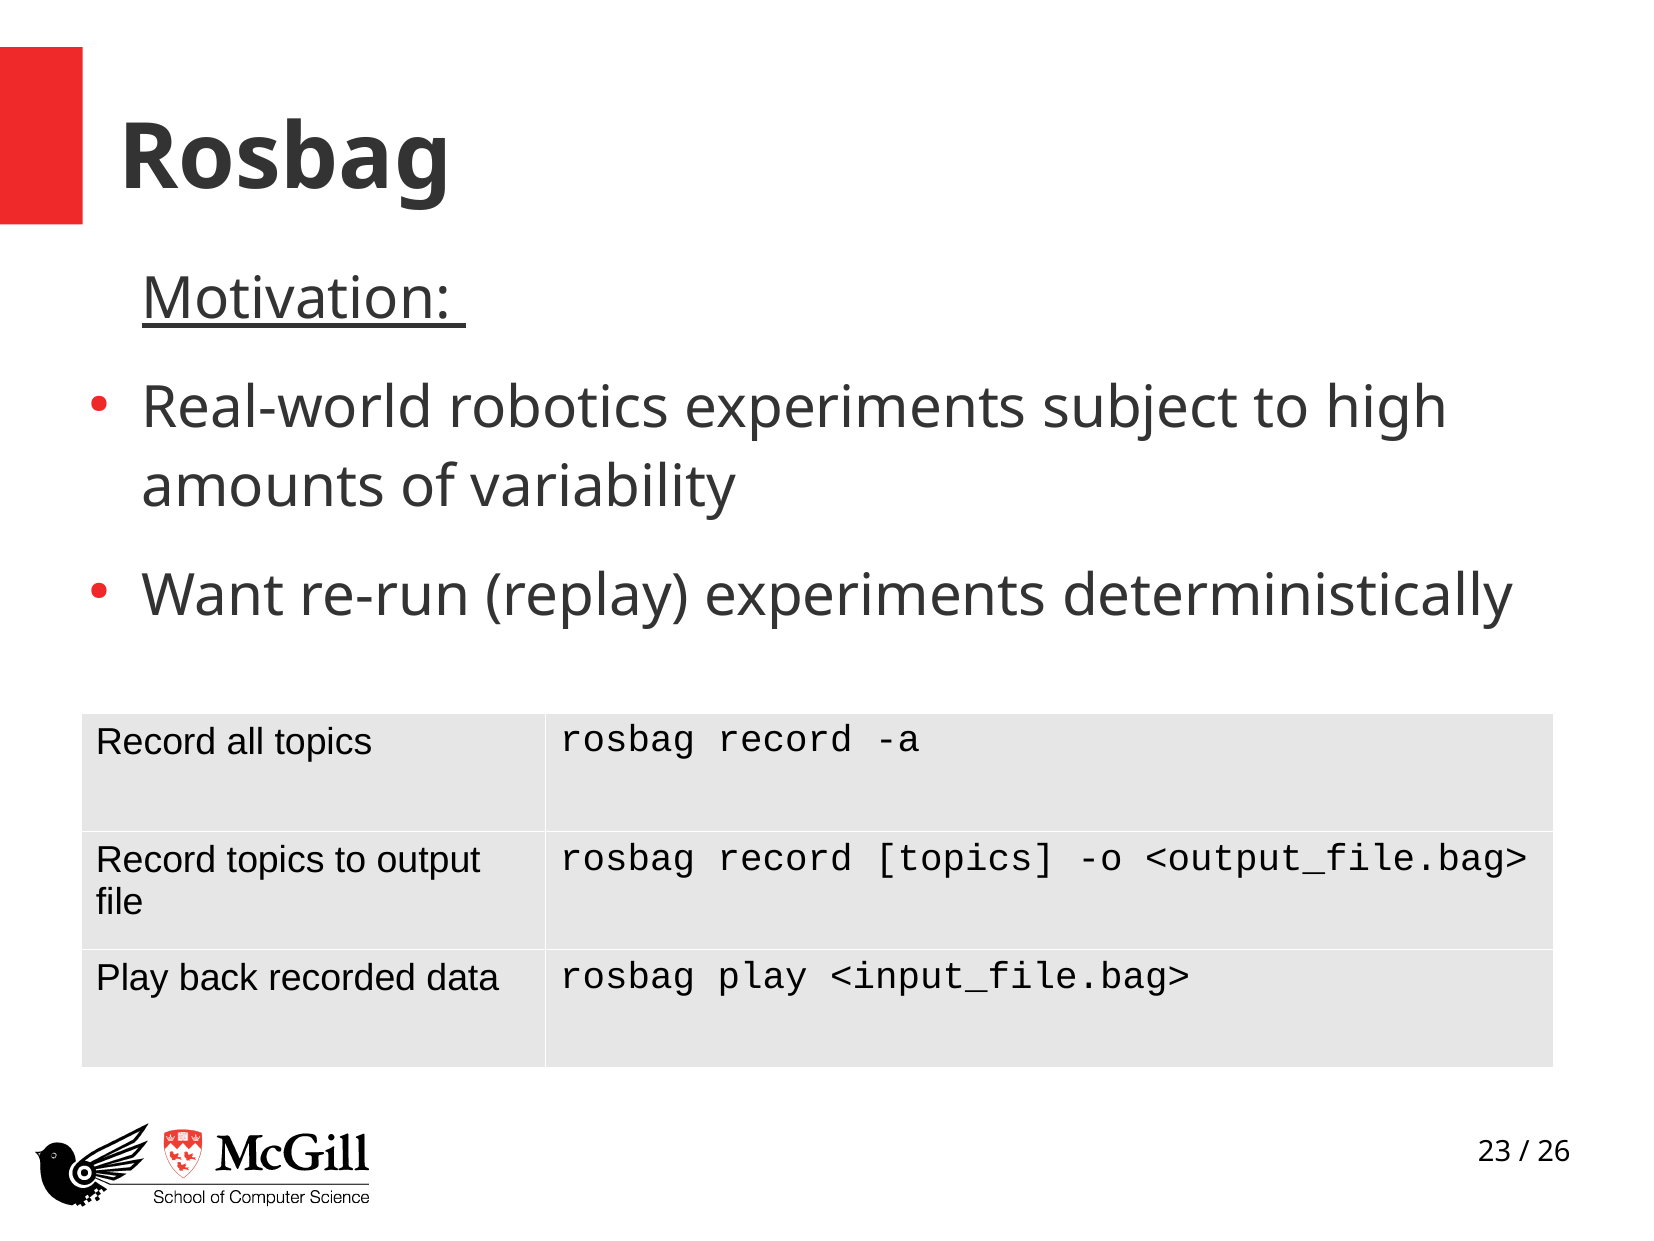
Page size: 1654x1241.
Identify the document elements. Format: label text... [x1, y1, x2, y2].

table_cell Play back recorded data [82, 950, 545, 1067]
table_cell rosbag play <input_file.bag> [546, 950, 1553, 1067]
table_header rosbag record -a [546, 714, 1553, 831]
table_cell rosbag record [topics] -o <output_file.bag> [546, 832, 1553, 949]
title Rosbag [118, 49, 1571, 257]
picture [35, 1110, 369, 1216]
table_cell Record topics to output file [82, 832, 545, 949]
list Motivation: Real-world robotics experiments subject to high amounts of variability Want re-run (replay) experiments deterministically [70, 256, 1548, 686]
table_header Record all topics [82, 714, 545, 831]
